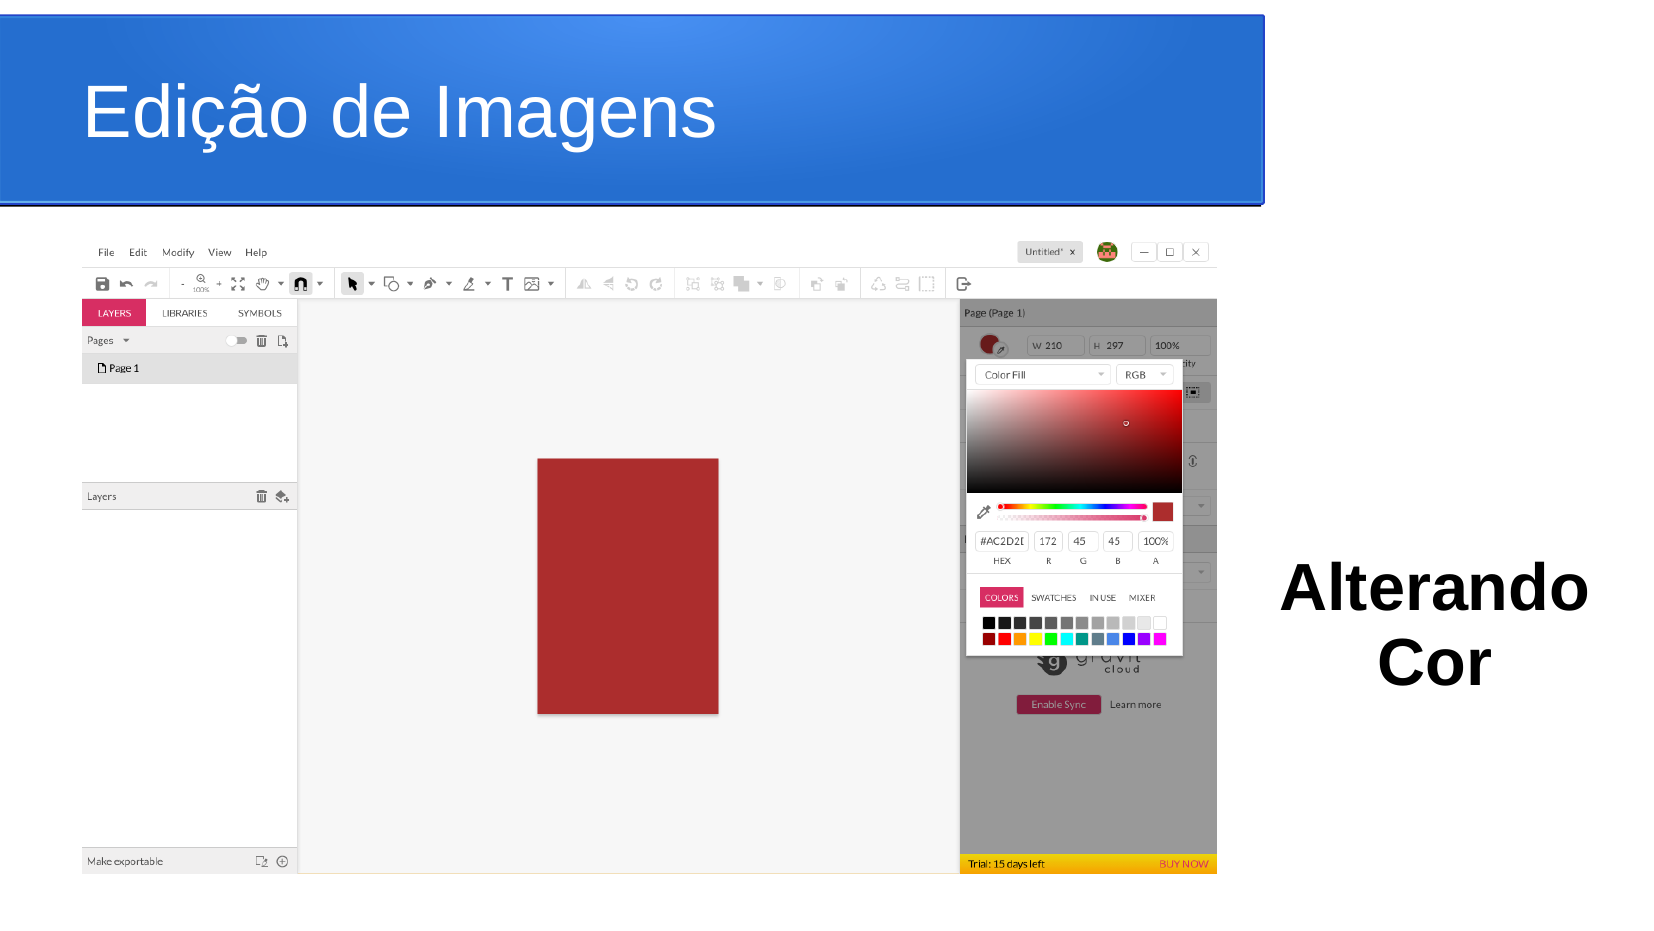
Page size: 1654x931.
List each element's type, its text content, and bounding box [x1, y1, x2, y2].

title Edição de Imagens [82, 35, 1235, 189]
subtitle Alterando Cor [1217, 513, 1654, 737]
picture [82, 236, 1217, 875]
